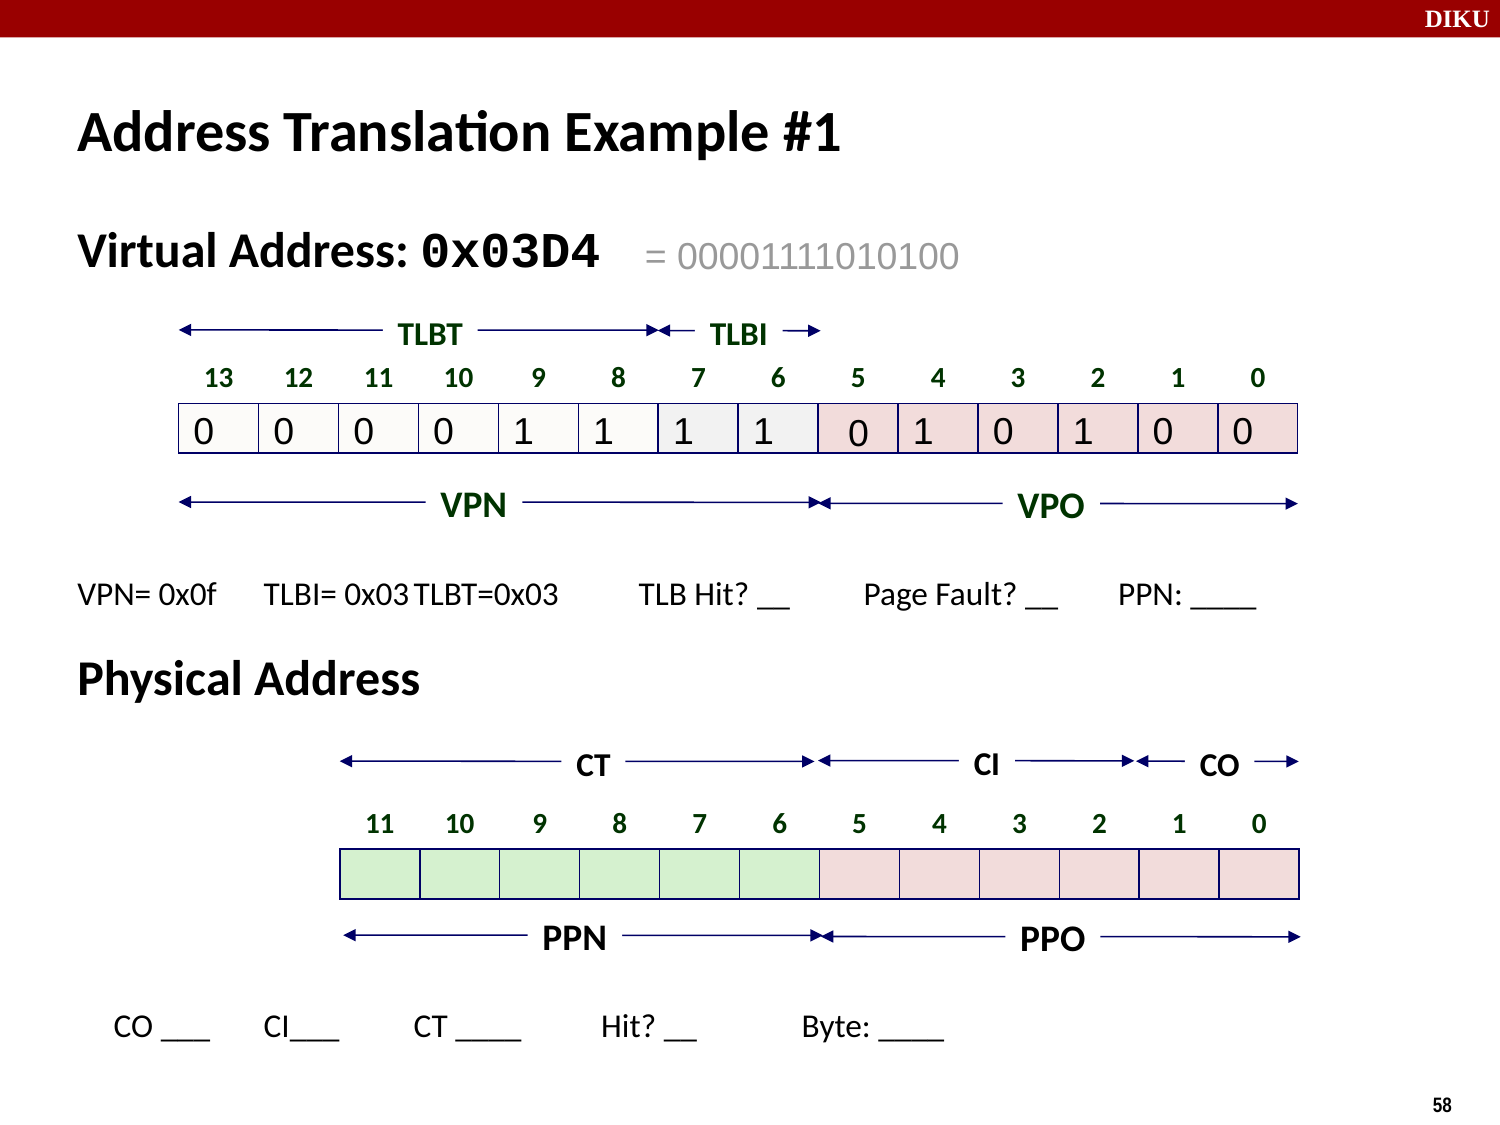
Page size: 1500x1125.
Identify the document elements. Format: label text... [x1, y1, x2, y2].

text_box PPN [527, 911, 623, 971]
text_box 12 [258, 353, 338, 404]
text_box 7 [659, 798, 739, 849]
text_box 1 [1137, 353, 1217, 404]
text_box CT [561, 740, 626, 796]
text_box 0 [418, 404, 498, 454]
text_box 10 [418, 353, 498, 404]
text_box 1 [1139, 798, 1219, 849]
text_box 0 [1217, 353, 1298, 404]
text_box 11 [338, 353, 418, 404]
text_box PPO [1005, 912, 1101, 973]
text_box 8 [579, 798, 659, 849]
text_box 3 [978, 353, 1058, 404]
text_box 6 [739, 798, 819, 849]
text_box 1 [898, 404, 978, 454]
text_box 0 [840, 401, 875, 462]
text_box 1 [738, 404, 818, 454]
text_box 5 [819, 798, 899, 849]
text_box 0 [1217, 404, 1298, 454]
text_box Virtual Address: 0x03D4 VPN= 0x0f TLBI= 0x03 TLBT=0x03 TLB Hit? __ Page Fault? __ PPN: ____ Physical Address CO ___ CI___ CT ____ Hit? __ Byte: ____ [62, 224, 1426, 1100]
text_box 13 [178, 353, 258, 404]
text_box 2 [1059, 798, 1139, 849]
text_box 0 [258, 404, 338, 454]
text_box TLBT [382, 309, 478, 364]
text_box 5 [818, 353, 898, 404]
text_box 0 [1219, 798, 1300, 849]
text_box 9 [499, 798, 579, 849]
text_box 1 [498, 404, 578, 454]
text_box 9 [498, 353, 578, 404]
text_box 11 [339, 798, 419, 849]
text_box [875, 404, 898, 454]
text_box TLBI [694, 327, 783, 365]
text_box = 00001111010100 [630, 228, 976, 327]
text_box 0 [1137, 404, 1217, 454]
text_box VPN [425, 478, 523, 538]
text_box 2 [1058, 353, 1137, 404]
text_box [339, 849, 1300, 899]
text_box 3 [979, 798, 1059, 849]
text_box 4 [898, 353, 978, 404]
text_box CI [958, 740, 1015, 795]
text_box 6 [738, 353, 818, 404]
text_box Address Translation Example #1 [62, 80, 1268, 175]
text_box [818, 404, 840, 454]
text_box 0 [978, 404, 1058, 454]
text_box 0 [178, 404, 258, 454]
text_box 7 [658, 353, 738, 404]
text_box 1 [658, 404, 738, 454]
text_box VPO [1002, 479, 1100, 540]
text_box 8 [578, 353, 658, 404]
text_box 1 [578, 404, 658, 454]
text_box 0 [338, 404, 418, 454]
text_box CO [1184, 740, 1255, 796]
text_box 1 [1058, 404, 1137, 454]
text_box 4 [899, 798, 979, 849]
text_box 10 [419, 798, 499, 849]
